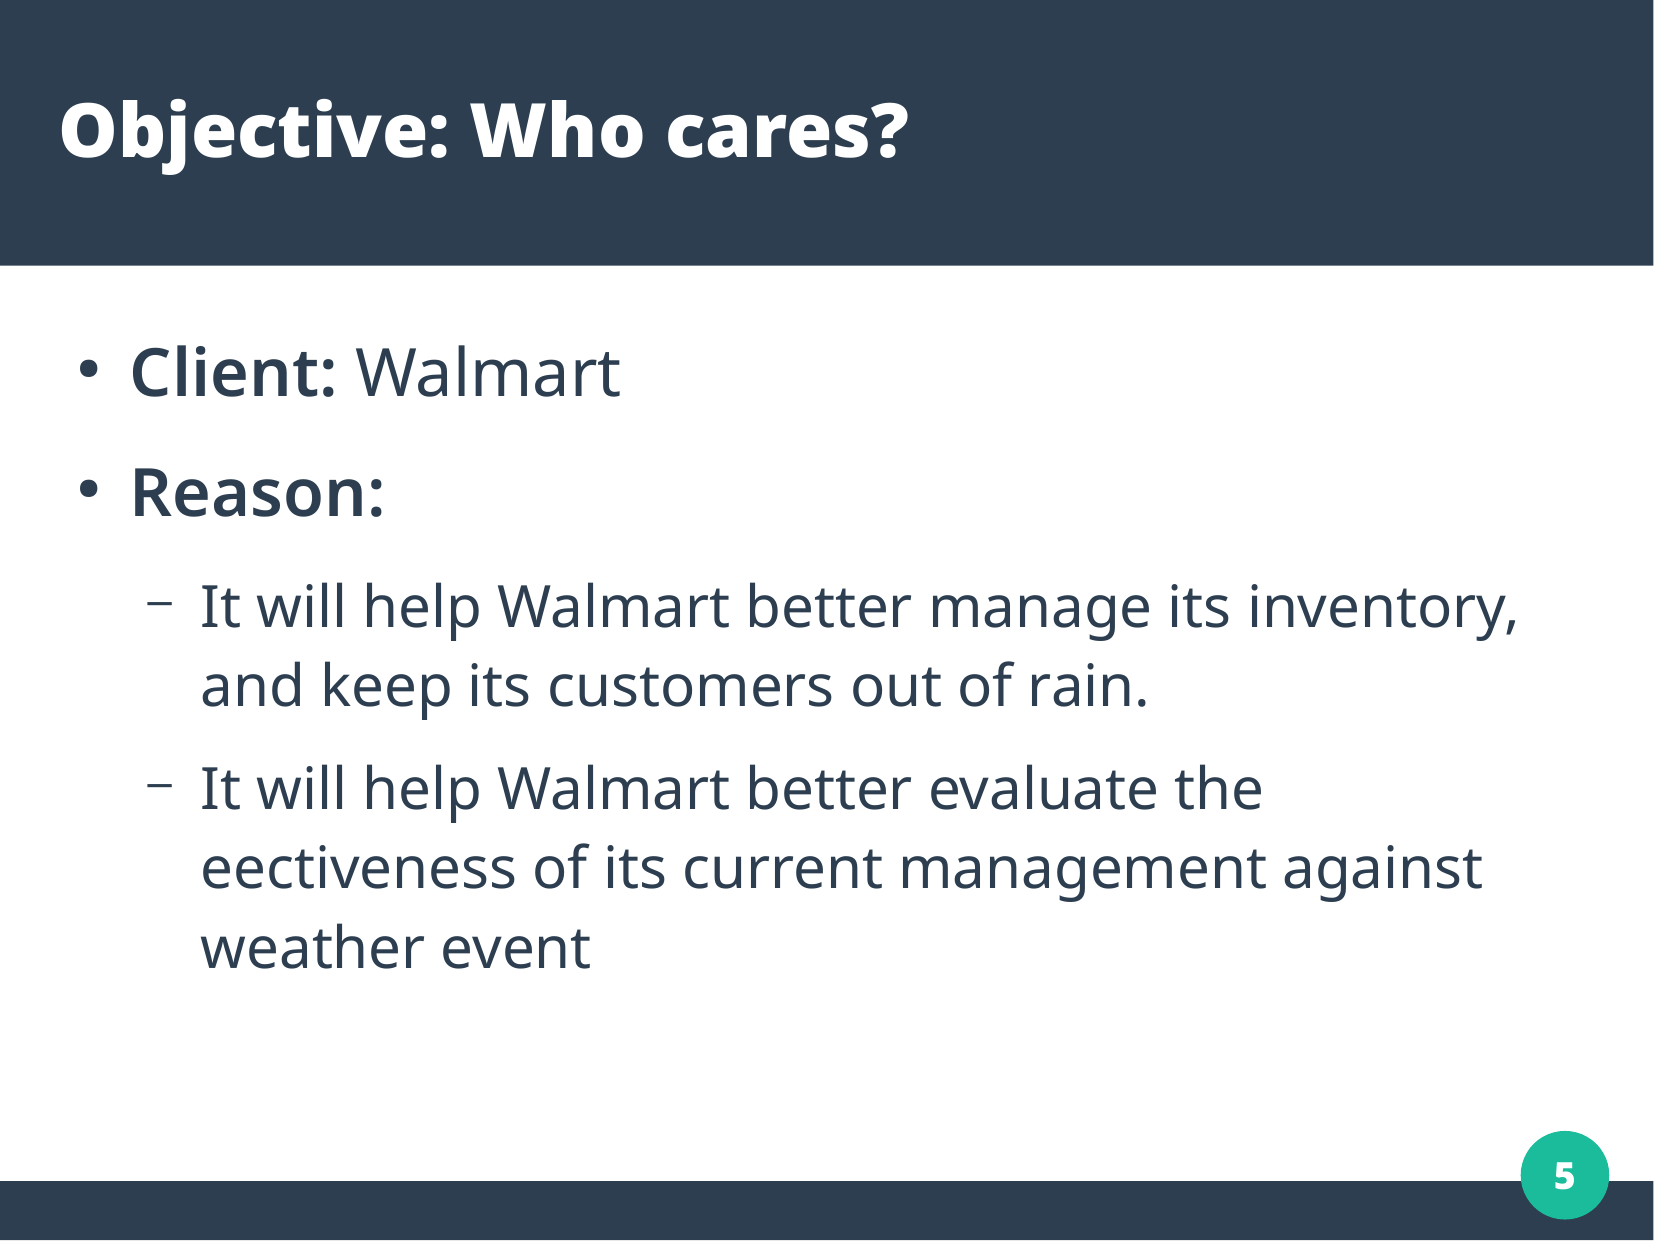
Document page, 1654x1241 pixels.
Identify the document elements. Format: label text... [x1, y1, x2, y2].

list Client: Walmart Reason: It will help Walmart better manage its inventory, and keep its customers out of rain. It will help Walmart better evaluate the eectiveness of its current management against weather event [59, 324, 1595, 1152]
title Objective: Who cares? [59, 49, 1595, 207]
